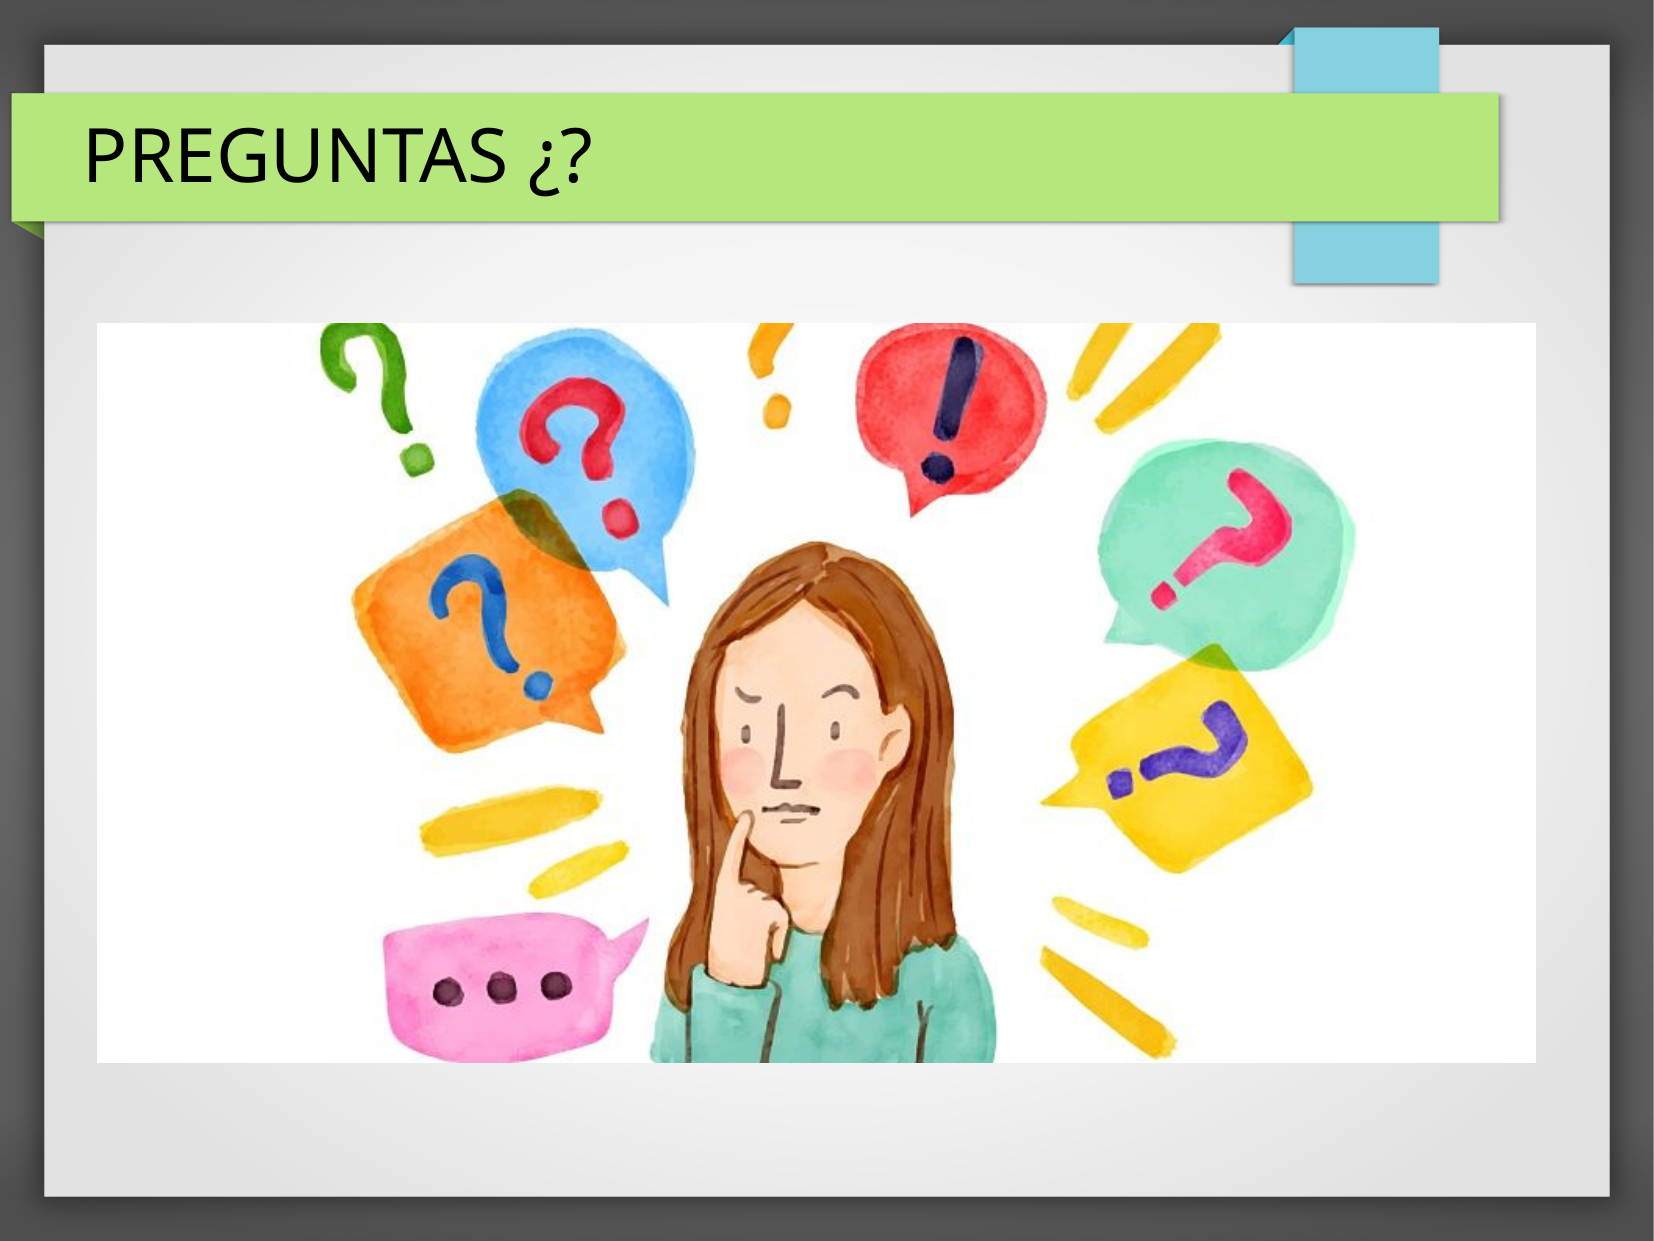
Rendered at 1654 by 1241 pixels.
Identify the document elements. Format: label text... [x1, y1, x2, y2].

picture [0, 0, 1654, 1241]
title PREGUNTAS ¿? [82, 94, 1264, 213]
